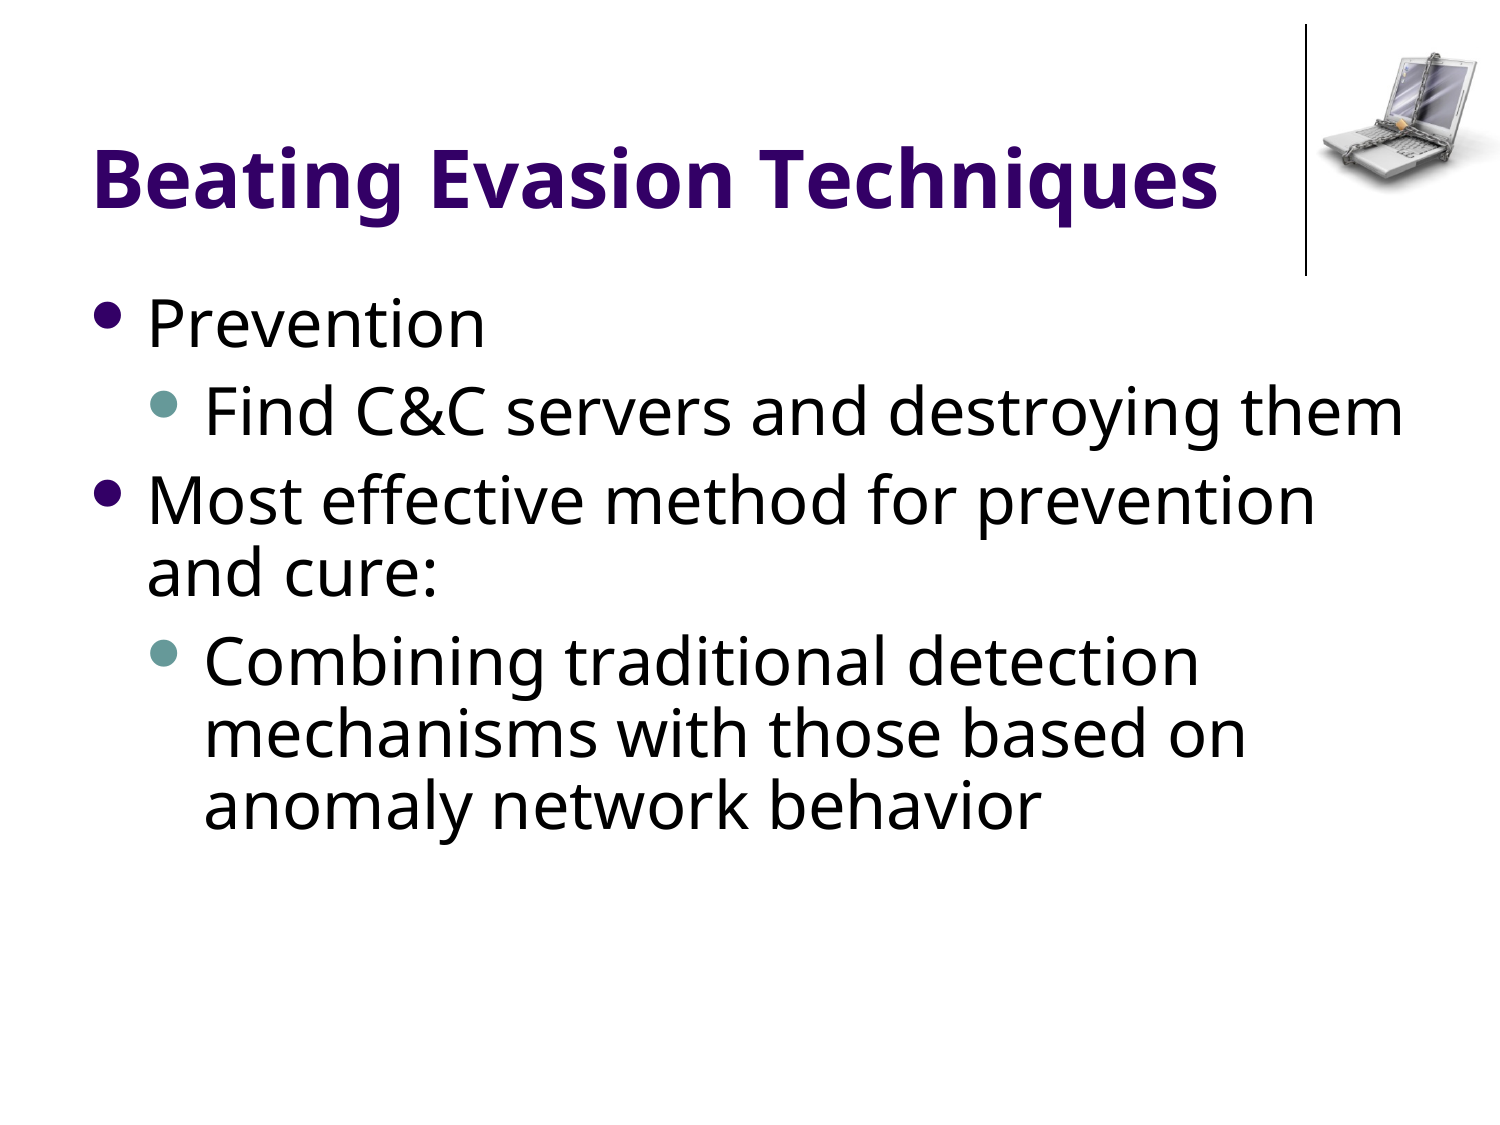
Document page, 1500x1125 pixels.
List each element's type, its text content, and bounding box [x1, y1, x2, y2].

picture [1313, 41, 1500, 200]
title Beating Evasion Techniques [74, 20, 1313, 233]
list Prevention Find C&C servers and destroying them Most effective method for prevention and cure: Combining traditional detection mechanisms with those based on anomaly network behavior [75, 282, 1426, 1006]
